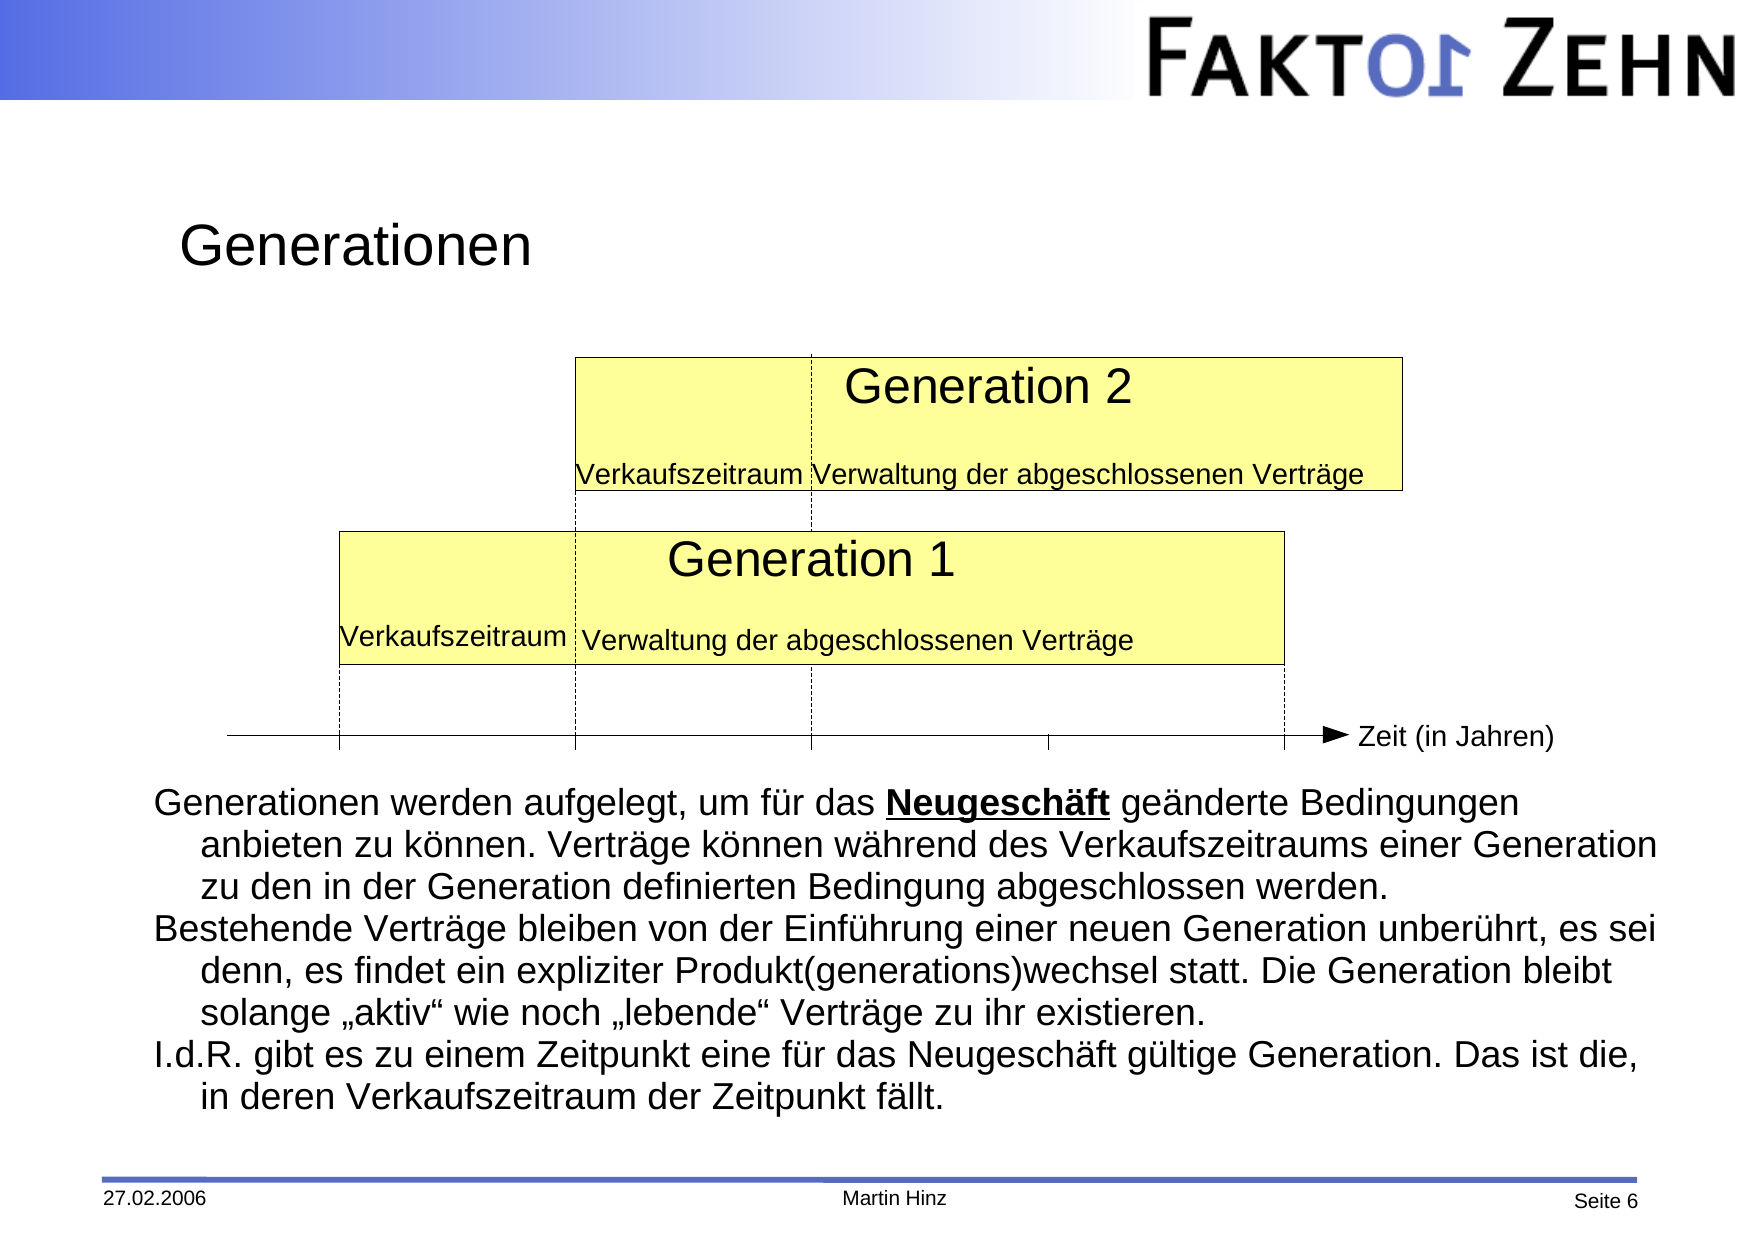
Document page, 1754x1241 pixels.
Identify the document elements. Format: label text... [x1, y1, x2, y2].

text_box Generation 2 [575, 357, 1403, 491]
text_box Verwaltung der abgeschlossenen Verträge [581, 623, 1158, 657]
text_box Zeit (in Jahren) [1358, 719, 1565, 753]
picture [1133, 2, 1749, 105]
title Generationen [179, 142, 1576, 349]
text_box Generationen werden aufgelegt, um für das Neugeschäft geänderte Bedingungen anbieten zu können. Verträge können während des Verkaufszeitraums einer Generation zu den in der Generation definierten Bedingung abgeschlossen werden. Bestehende Verträge bleiben von der Einführung einer neuen Generation unberührt, es sei denn, es findet ein expliziter Produkt(generations)wechsel statt. Die Generation bleibt solange „aktiv“ wie noch „lebende“ Verträge zu ihr existieren. I.d.R. gibt es zu einem Zeitpunkt eine für das Neugeschäft gültige Generation. Das ist die, in deren Verkaufszeitraum der Zeitpunkt fällt. [58, 781, 1669, 1167]
text_box Generation 1 [339, 531, 1285, 665]
text_box Verkaufszeitraum [575, 457, 811, 491]
text_box Verkaufszeitraum [339, 620, 576, 653]
text_box Verwaltung der abgeschlossenen Verträge [811, 457, 1388, 491]
